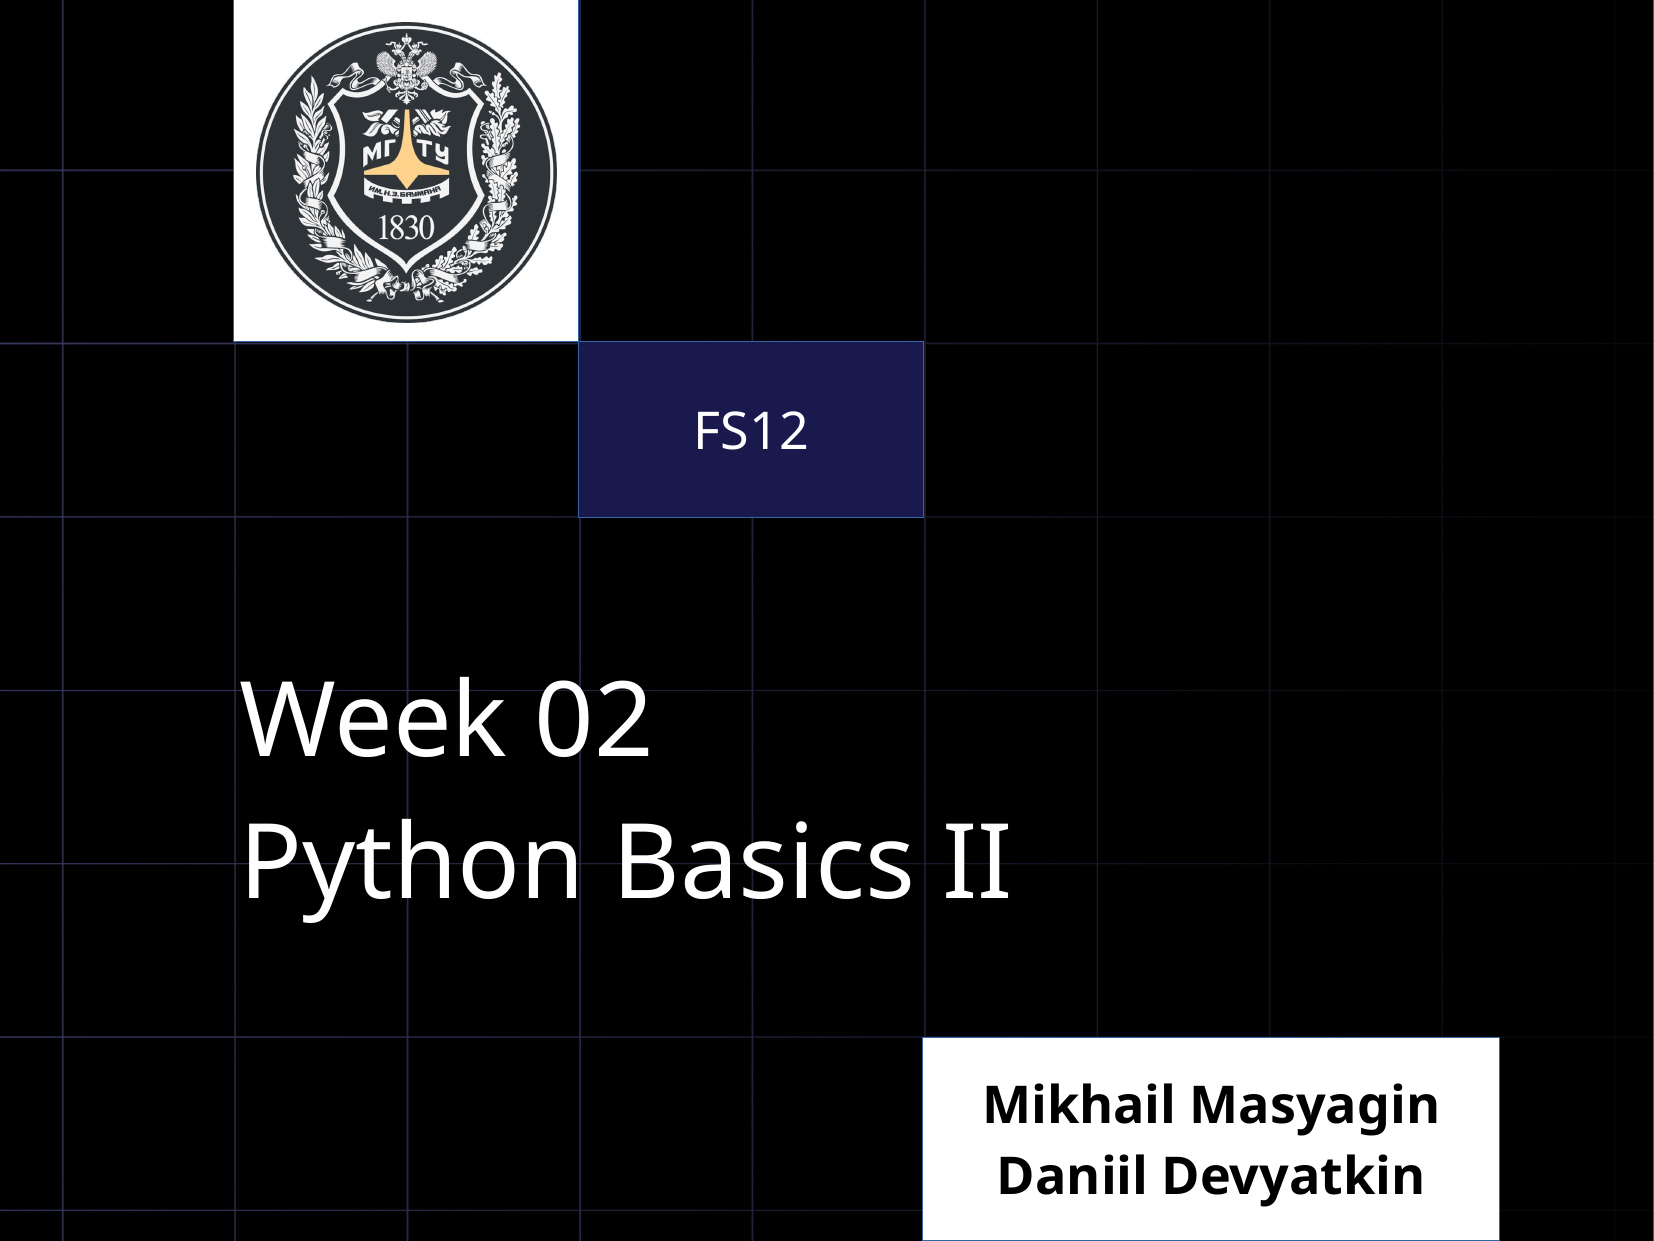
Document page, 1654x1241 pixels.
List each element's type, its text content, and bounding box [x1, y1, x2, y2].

picture [256, 22, 557, 323]
text_box Week 02 Python Basics II [225, 637, 1108, 895]
text_box [233, 0, 579, 342]
text_box Mikhail Masyagin Daniil Devyatkin [922, 1037, 1500, 1241]
picture [0, 0, 1654, 1241]
text_box FS12 [578, 341, 924, 518]
